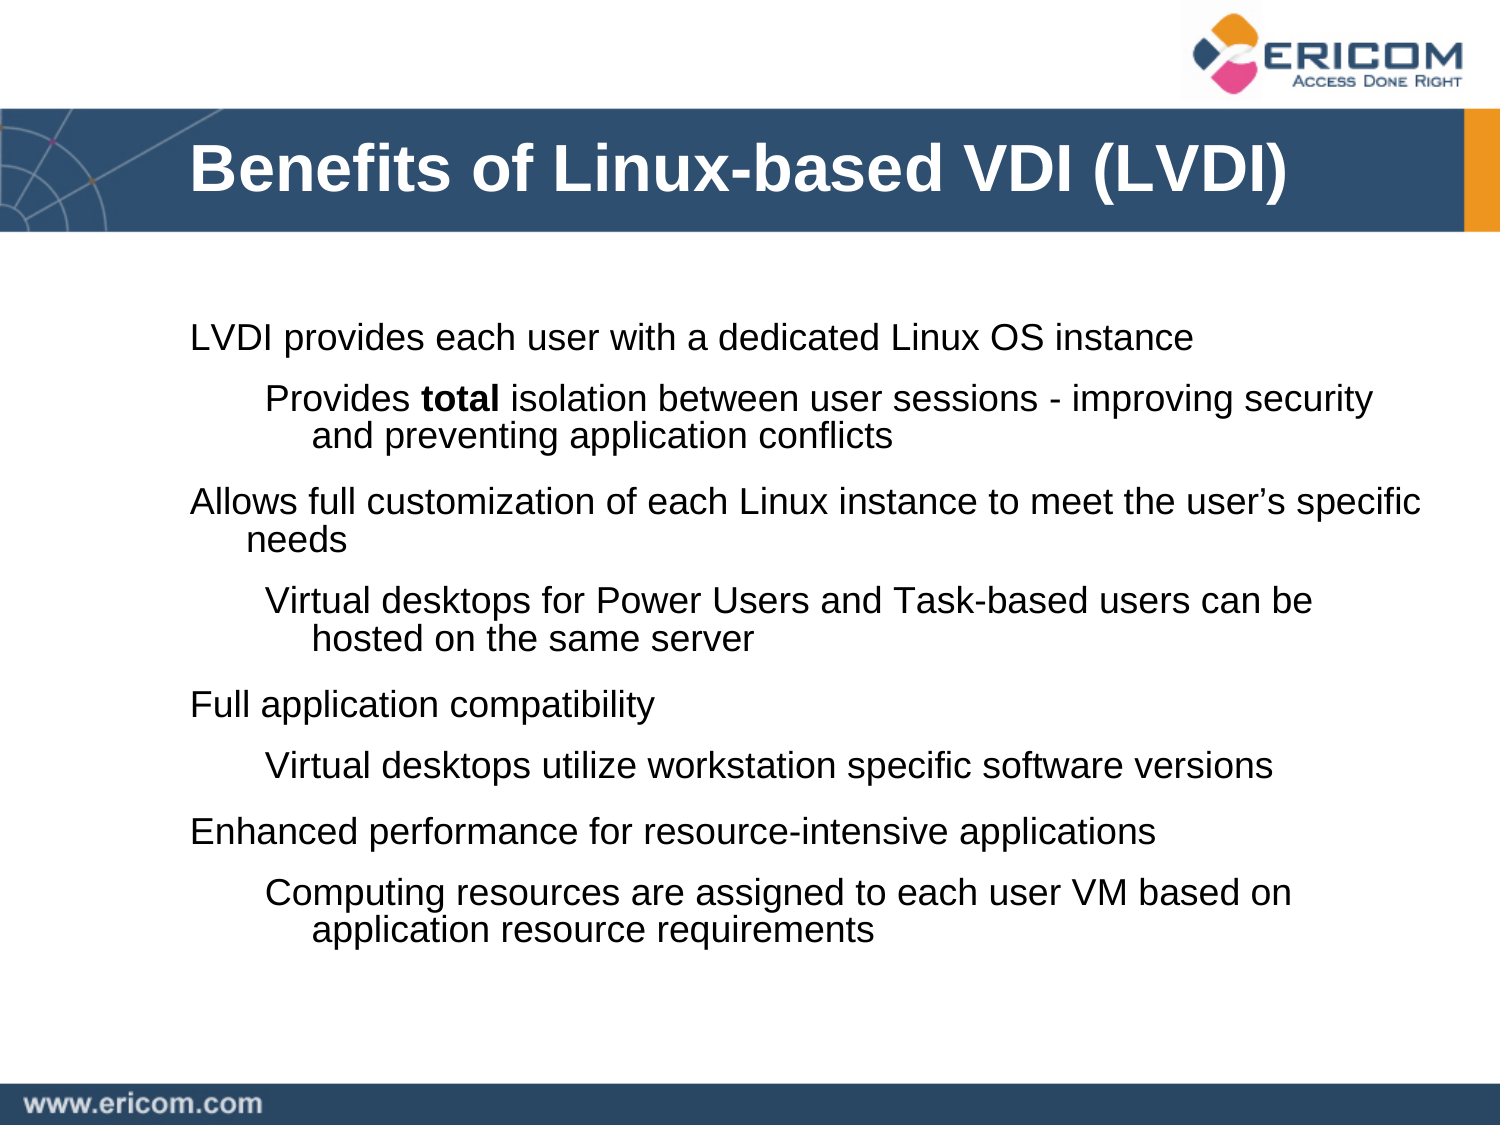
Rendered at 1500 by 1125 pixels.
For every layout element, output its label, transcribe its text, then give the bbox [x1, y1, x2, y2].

picture [0, 0, 1500, 1125]
title Benefits of Linux-based VDI (LVDI) [174, 74, 1438, 263]
list LVDI provides each user with a dedicated Linux OS instance Provides total isolation between user sessions - improving security and preventing application conflicts Allows full customization of each Linux instance to meet the user’s specific needs Virtual desktops for Power Users and Task-based users can be hosted on the same server Full application compatibility Virtual desktops utilize workstation specific software versions Enhanced performance for resource-intensive applications Computing resources are assigned to each user VM based on application resource requirements [174, 312, 1438, 988]
